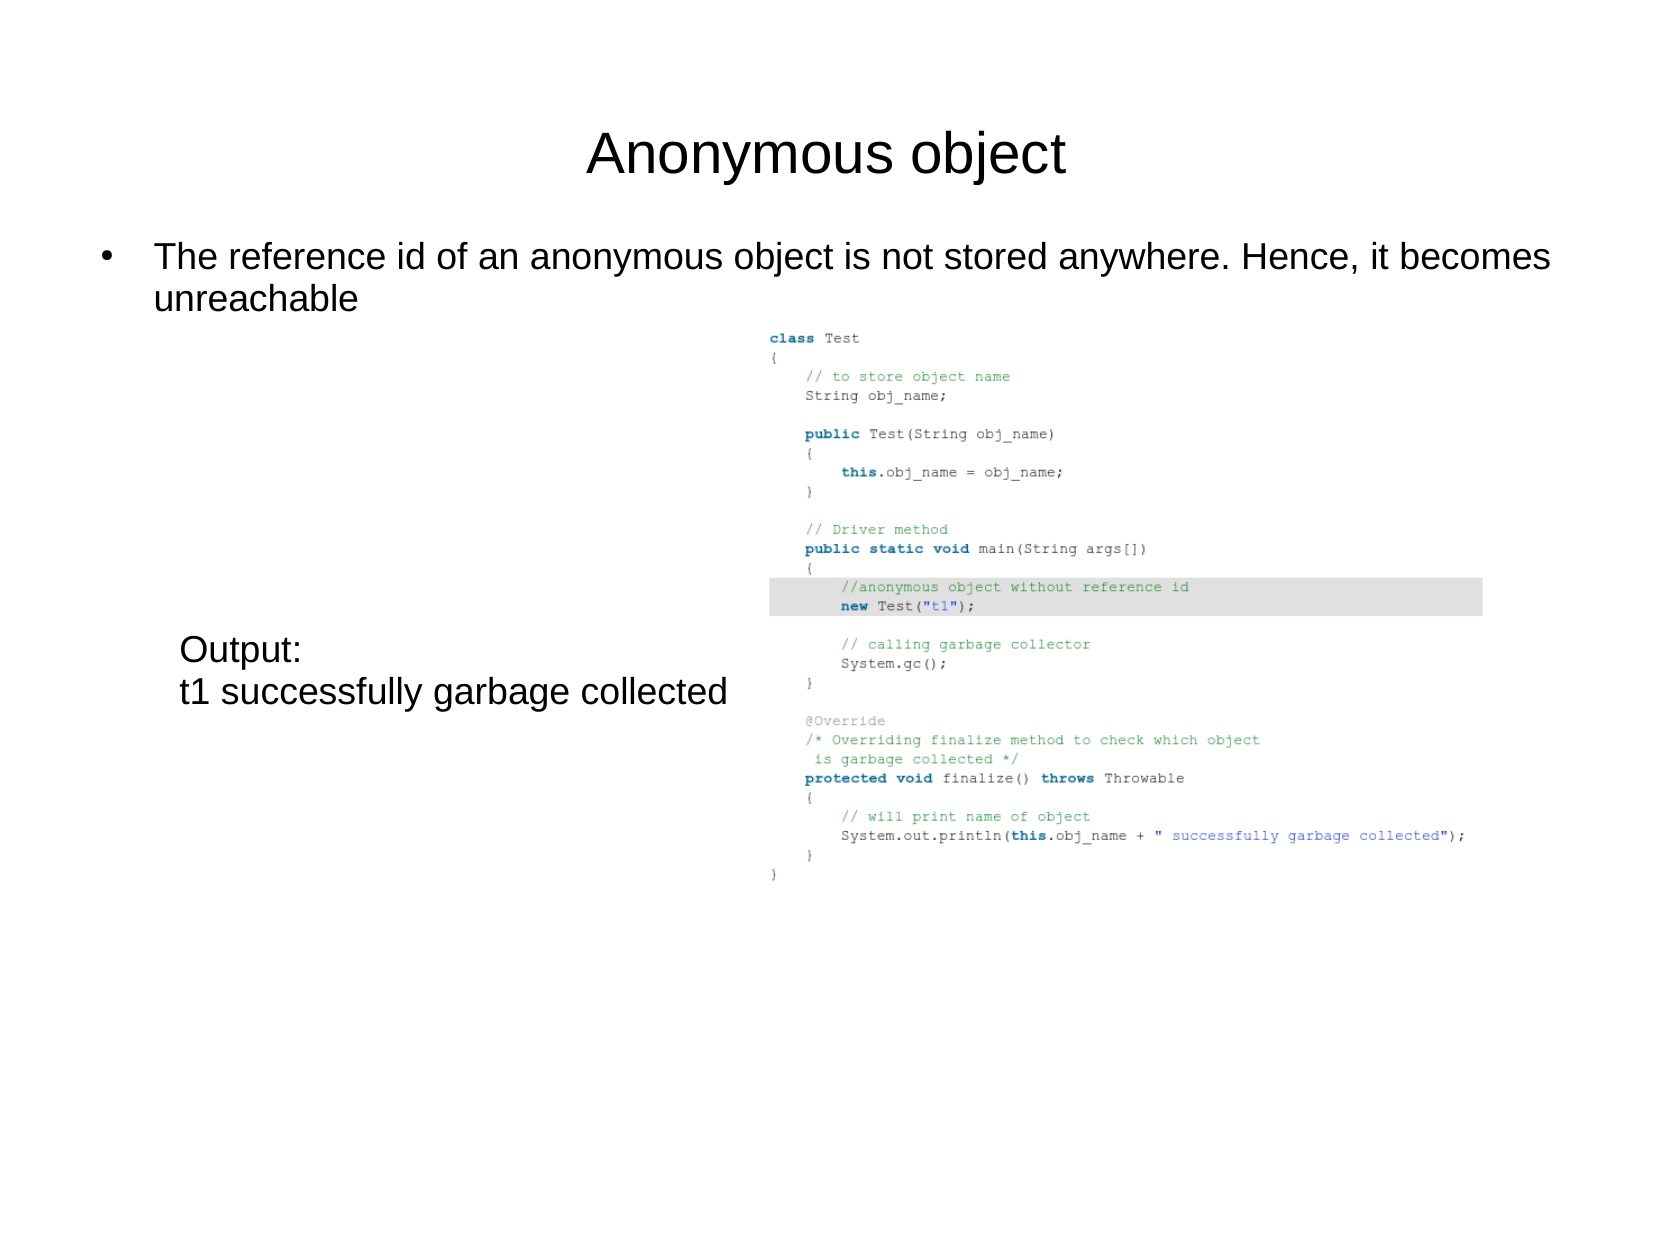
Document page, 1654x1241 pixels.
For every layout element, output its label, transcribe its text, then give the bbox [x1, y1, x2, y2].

picture [766, 328, 1486, 885]
text_box Output: t1 successfully garbage collected [164, 620, 766, 803]
title Anonymous object [82, 49, 1571, 235]
list The reference id of an anonymous object is not stored anywhere. Hence, it becomes unreachable [82, 235, 1622, 1197]
